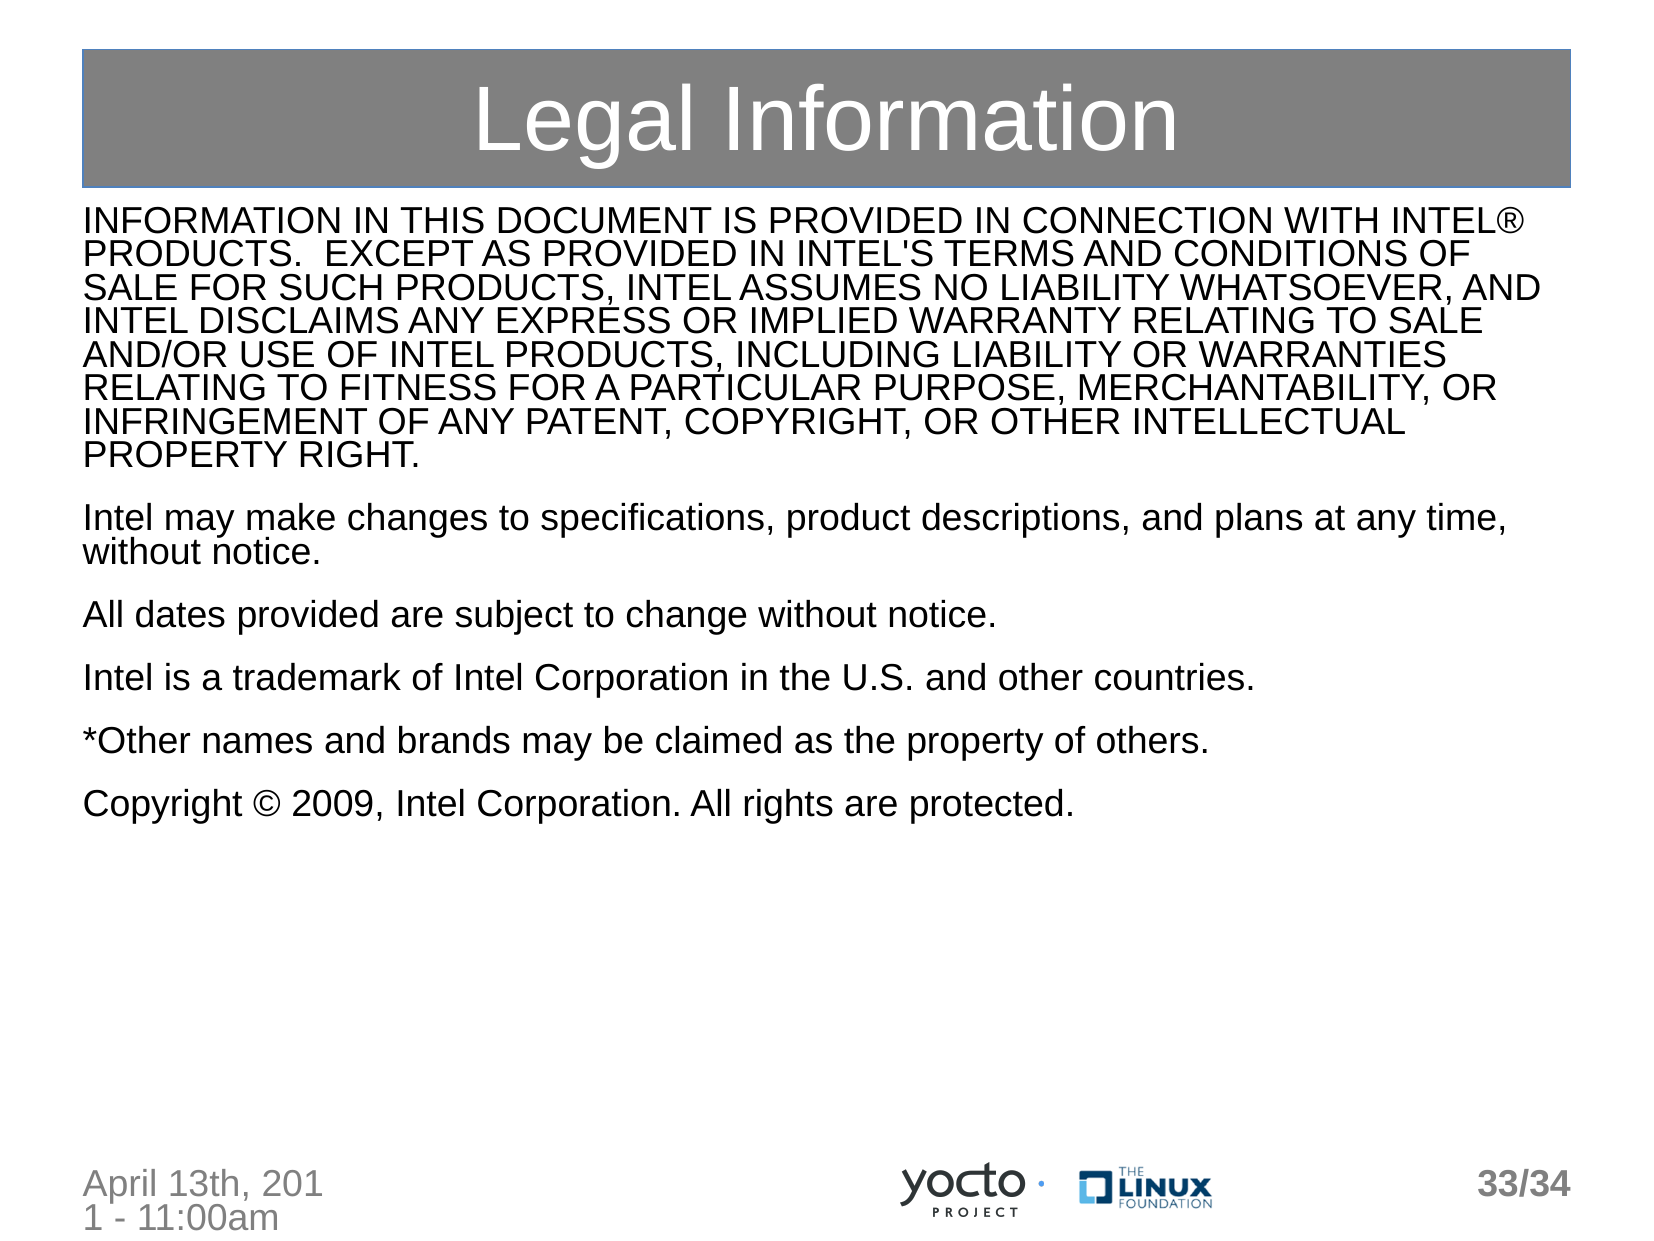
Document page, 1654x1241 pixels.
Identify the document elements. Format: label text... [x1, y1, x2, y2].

title Legal Information [82, 49, 1571, 188]
list INFORMATION IN THIS DOCUMENT IS PROVIDED IN CONNECTION WITH INTEL® PRODUCTS. EXCEPT AS PROVIDED IN INTEL'S TERMS AND CONDITIONS OF SALE FOR SUCH PRODUCTS, INTEL ASSUMES NO LIABILITY WHATSOEVER, AND INTEL DISCLAIMS ANY EXPRESS OR IMPLIED WARRANTY RELATING TO SALE AND/OR USE OF INTEL PRODUCTS, INCLUDING LIABILITY OR WARRANTIES RELATING TO FITNESS FOR A PARTICULAR PURPOSE, MERCHANTABILITY, OR INFRINGEMENT OF ANY PATENT, COPYRIGHT, OR OTHER INTELLECTUAL PROPERTY RIGHT. Intel may make changes to specifications, product descriptions, and plans at any time, without notice. All dates provided are subject to change without notice. Intel is a trademark of Intel Corporation in the U.S. and other countries. *Other names and brands may be claimed as the property of others. Copyright © 2009, Intel Corporation. All rights are protected. [82, 206, 1576, 1144]
picture [1075, 1162, 1215, 1211]
picture [900, 1162, 1044, 1217]
